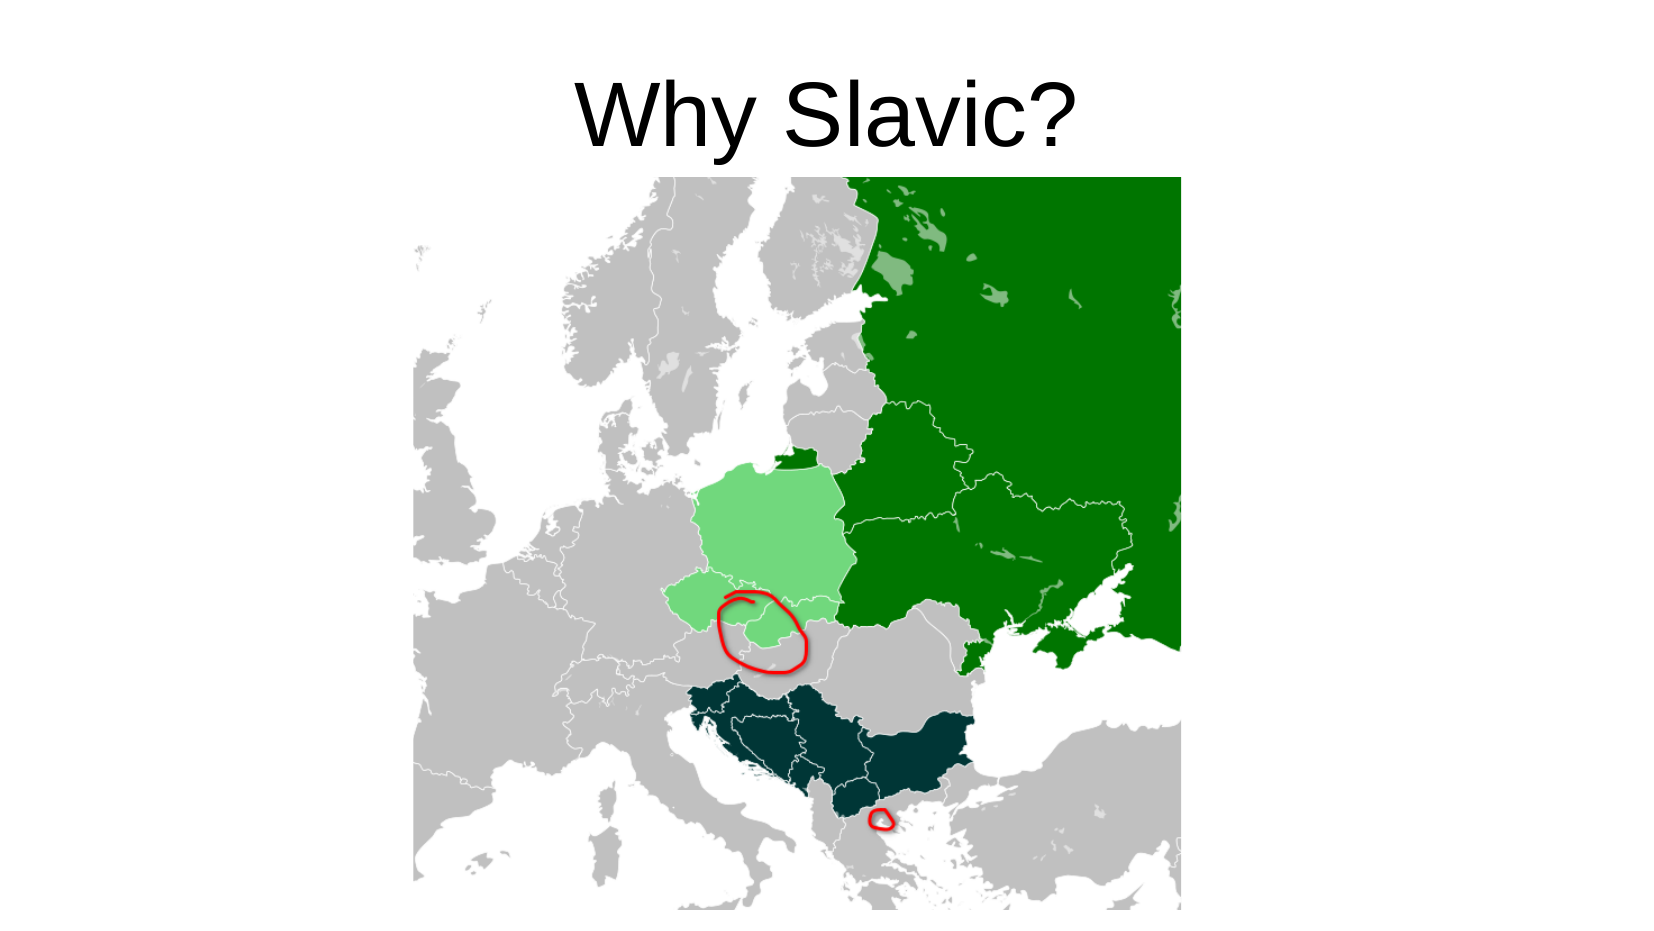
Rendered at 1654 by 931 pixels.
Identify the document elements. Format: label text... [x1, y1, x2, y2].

title Why Slavic? [82, 37, 1571, 193]
picture [413, 177, 1182, 910]
